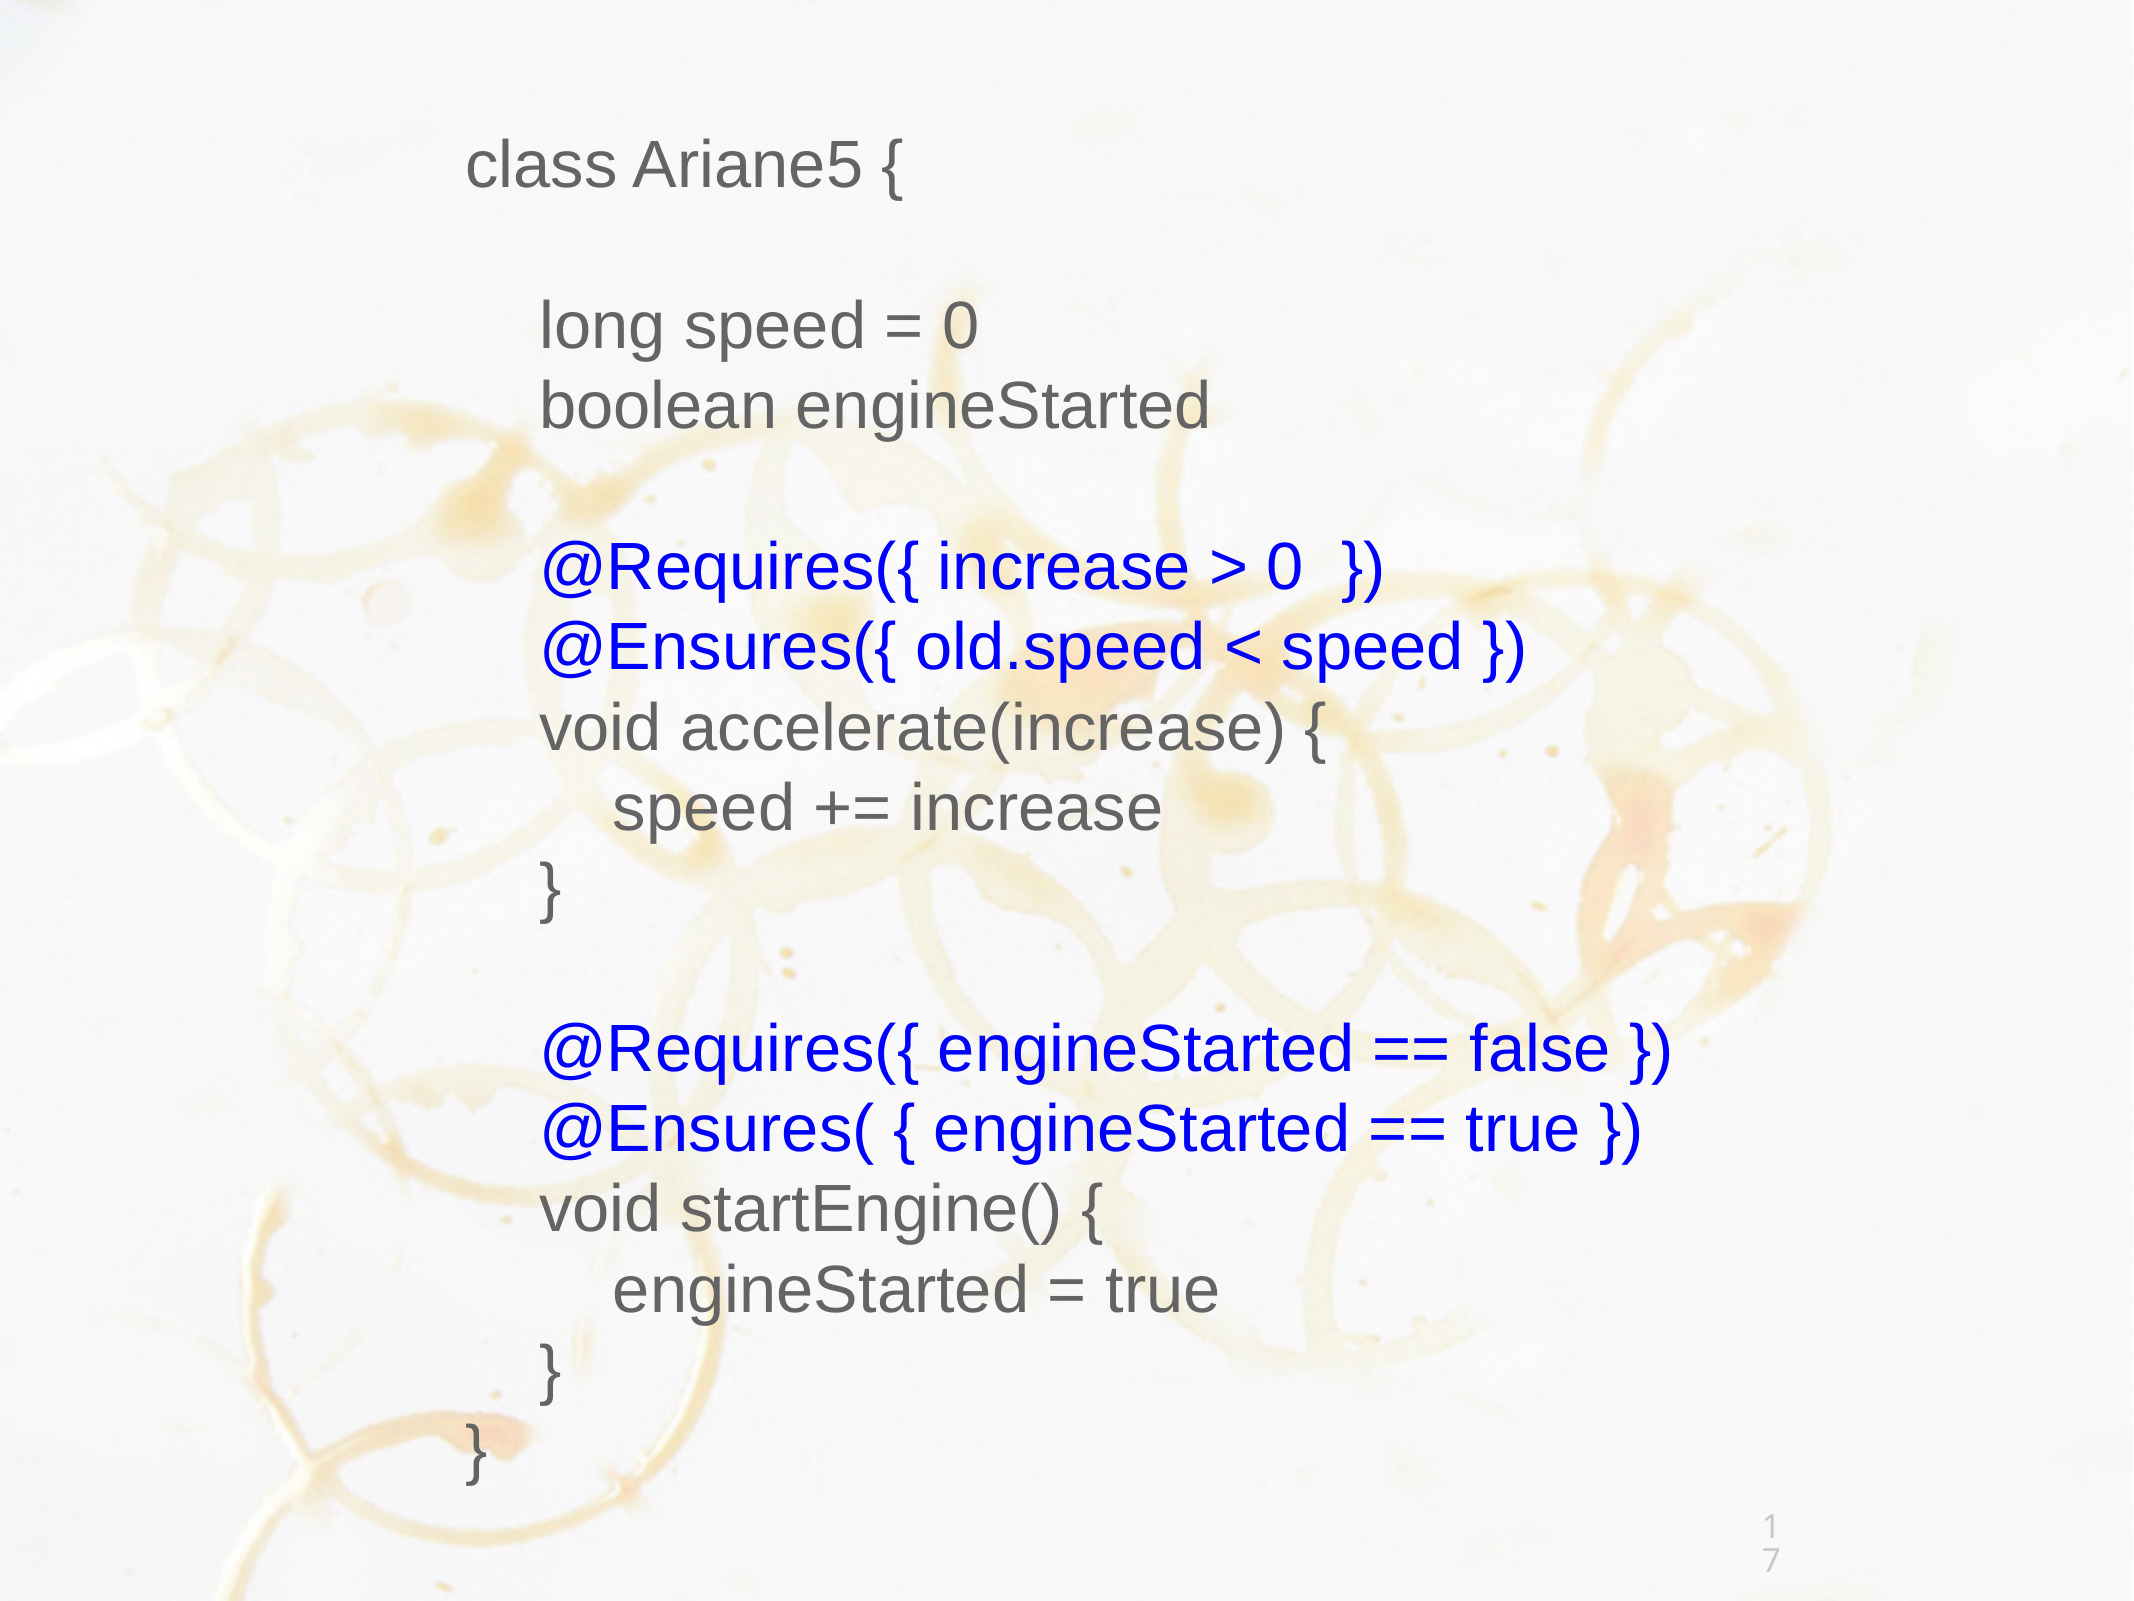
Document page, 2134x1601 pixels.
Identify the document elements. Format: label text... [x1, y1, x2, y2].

picture [0, 0, 2134, 1601]
list class Ariane5 { long speed = 0 boolean engineStarted @Requires({ increase > 0 }) @Ensures({ old.speed < speed }) void accelerate(increase) { speed += increase } @Requires({ engineStarted == false }) @Ensures( { engineStarted == true }) void startEngine() { engineStarted = true } } [411, 112, 1722, 1576]
